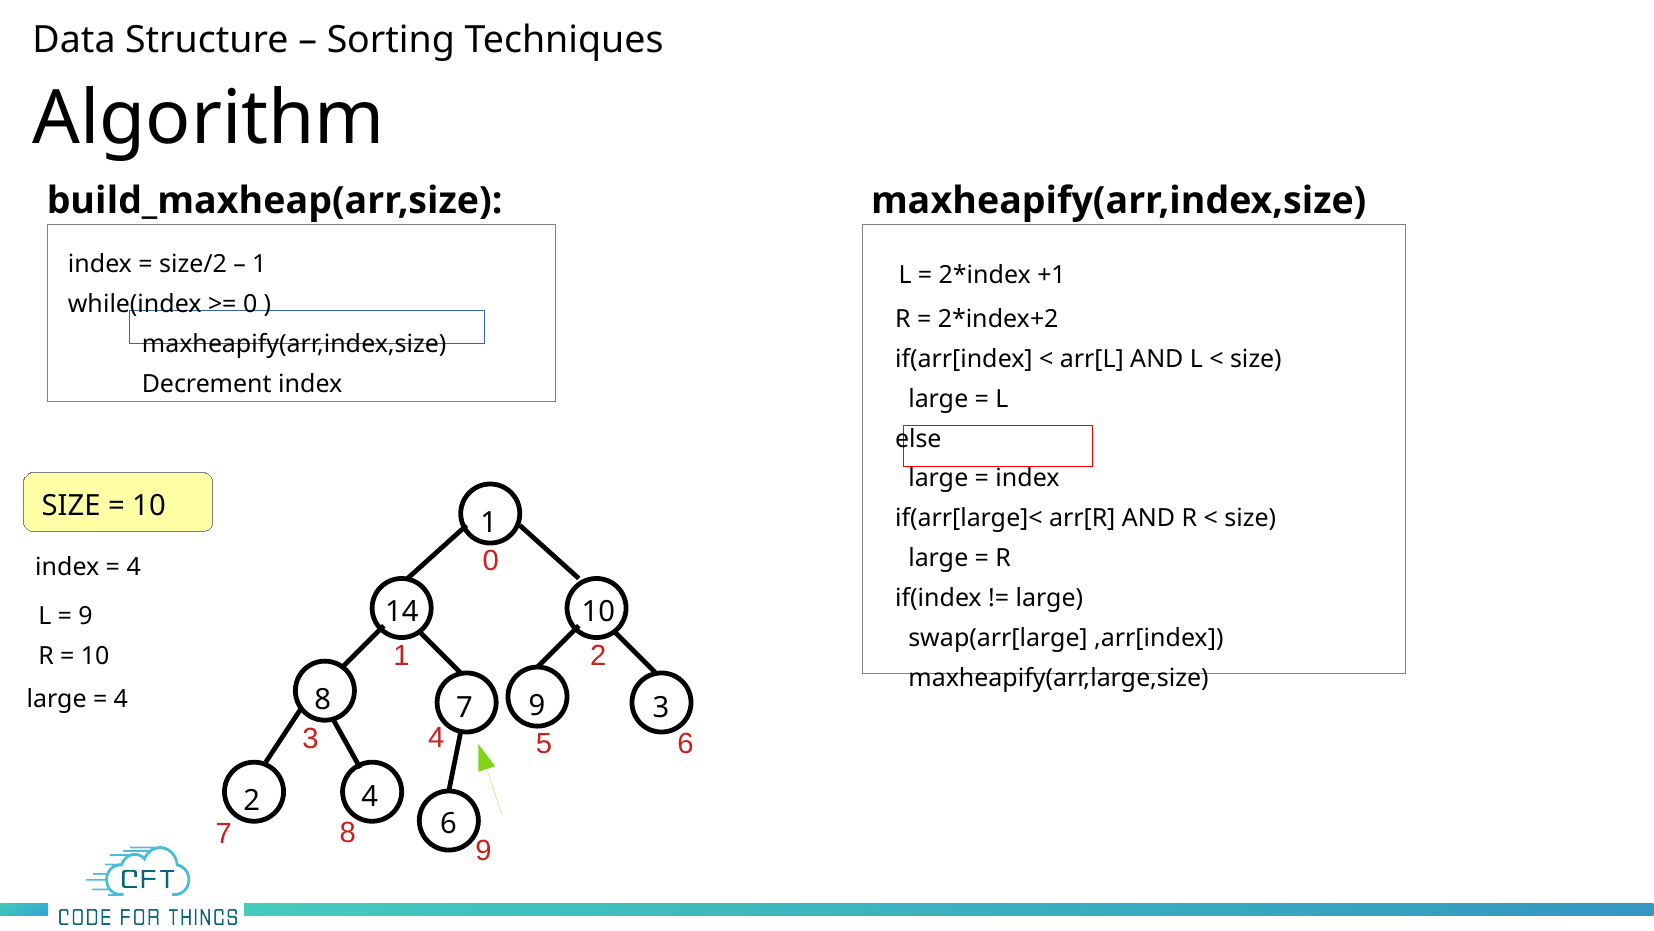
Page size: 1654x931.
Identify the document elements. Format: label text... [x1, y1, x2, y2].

text_box 6 [425, 795, 474, 845]
text_box index = 4 [0, 541, 186, 590]
text_box [686, 686, 692, 719]
text_box build_maxheap(arr,size): [32, 165, 650, 225]
text_box SIZE = 10 [26, 476, 207, 526]
picture [59, 846, 237, 925]
text_box 8 [299, 671, 348, 721]
text_box [224, 777, 228, 806]
text_box L = 9 [0, 590, 189, 630]
text_box [433, 791, 464, 795]
text_box [468, 483, 512, 493]
text_box [437, 687, 441, 713]
text_box 3 [637, 678, 686, 728]
text_box 7 [441, 678, 490, 728]
text_box 9 [513, 677, 562, 727]
text_box [460, 728, 482, 733]
text_box L = 2*index +1 R = 2*index+2 if(arr[index] < arr[L] AND L < size) large = L else large = index if(arr[large]< arr[R] AND R < size) large = R if(index != large) swap(arr[large] ,arr[index]) maxheapify(arr,large,size) [874, 236, 1371, 647]
text_box 3 [287, 714, 293, 724]
text_box [371, 818, 386, 822]
text_box 2 [228, 772, 277, 822]
text_box [474, 805, 479, 837]
text_box [507, 680, 513, 714]
text_box [432, 845, 466, 851]
text_box [295, 676, 299, 705]
title Data Structure – Sorting Techniques Algorithm [32, 12, 1184, 166]
text_box [862, 224, 1406, 674]
text_box 4 [346, 768, 395, 818]
text_box [631, 686, 637, 719]
text_box [582, 578, 611, 582]
text_box maxheapify(arr,index,size) [856, 166, 1571, 225]
text_box 7 [200, 809, 247, 857]
text_box [646, 728, 662, 733]
text_box 9 [460, 826, 507, 875]
text_box [277, 773, 284, 811]
text_box 2 [575, 631, 622, 680]
text_box large = 4 [0, 673, 178, 723]
text_box [362, 762, 390, 768]
text_box [302, 661, 347, 671]
text_box 3 [287, 714, 334, 763]
text_box [645, 672, 678, 678]
text_box [562, 680, 568, 714]
text_box index = size/2 – 1 while(index >= 0 ) maxheapify(arr,index,size) Decrement index [53, 238, 508, 402]
text_box 0 [467, 536, 514, 585]
text_box 4 [413, 713, 460, 762]
text_box 14 [370, 582, 438, 632]
text_box 10 [566, 582, 634, 632]
text_box 8 [324, 808, 371, 857]
text_box 6 [662, 719, 709, 768]
text_box [419, 803, 425, 838]
text_box [348, 672, 355, 710]
text_box [23, 472, 213, 532]
text_box [490, 684, 497, 721]
text_box [515, 667, 560, 677]
text_box R = 10 [0, 630, 189, 680]
text_box [387, 578, 416, 582]
text_box 1 [458, 493, 525, 544]
text_box [232, 762, 276, 772]
text_box [342, 778, 346, 806]
text_box 5 [521, 719, 567, 768]
text_box [47, 224, 556, 402]
text_box [395, 773, 402, 811]
text_box [450, 672, 484, 678]
text_box 1 [378, 631, 425, 680]
